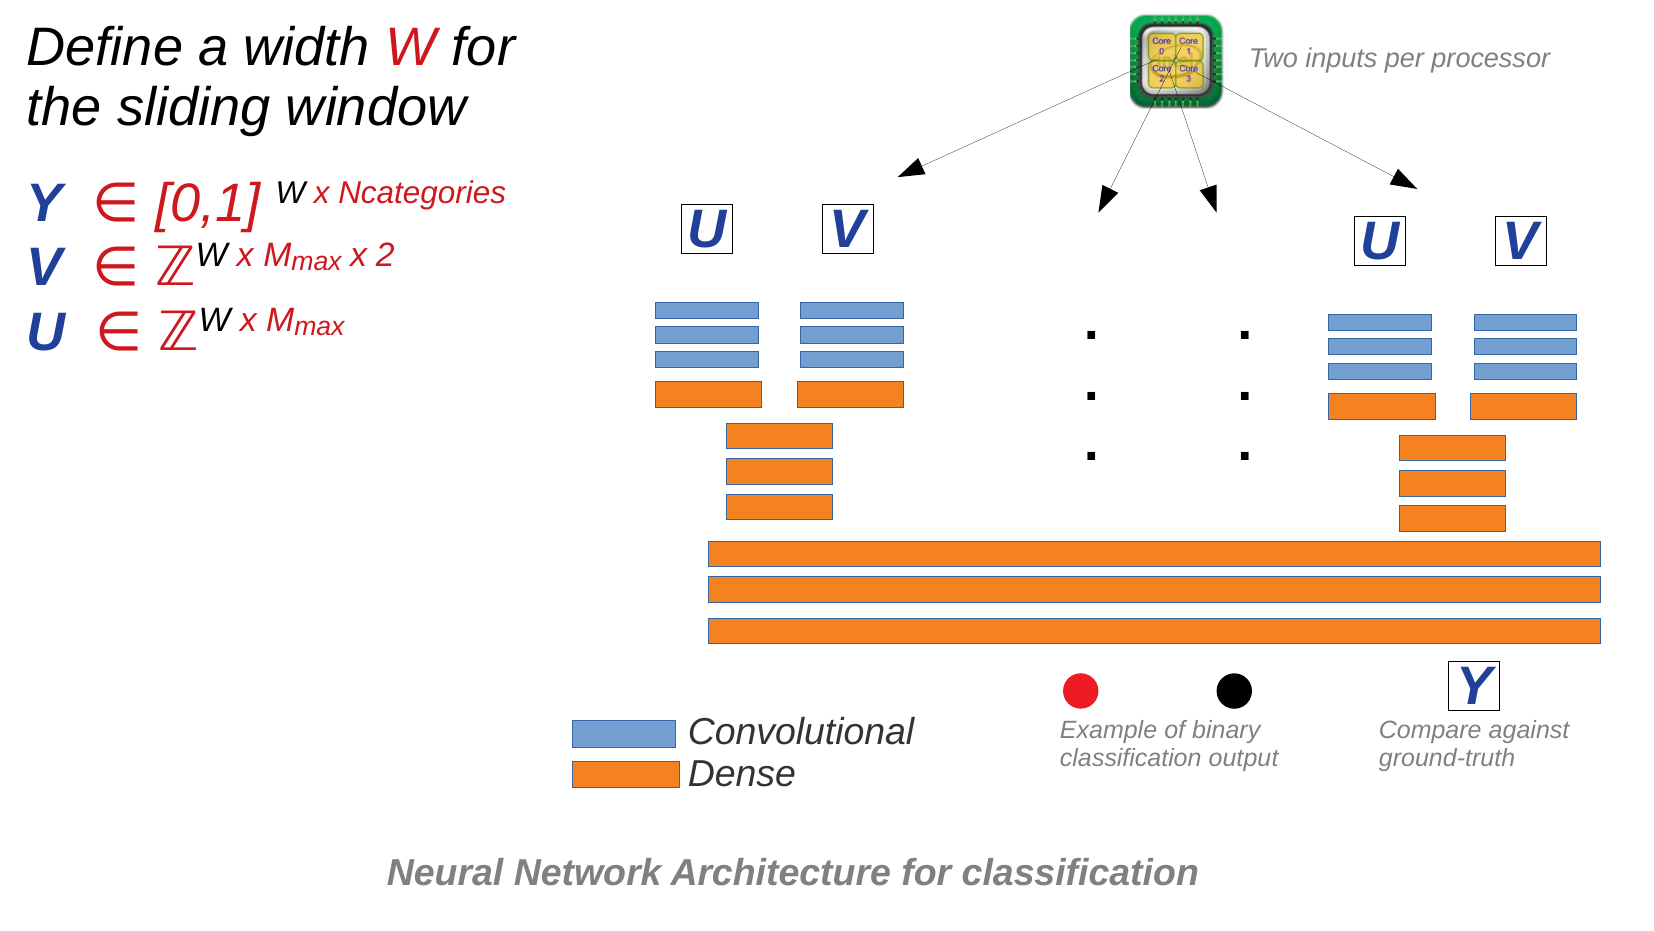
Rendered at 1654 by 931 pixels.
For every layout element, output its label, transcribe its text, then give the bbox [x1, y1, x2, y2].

text_box . . . [1222, 283, 1294, 480]
text_box [800, 351, 904, 368]
text_box V [822, 204, 874, 254]
picture [1130, 11, 1229, 109]
text_box [1399, 470, 1506, 497]
text_box [726, 423, 833, 449]
text_box [726, 458, 833, 485]
text_box [1328, 314, 1432, 331]
text_box [708, 576, 1601, 603]
text_box [1216, 673, 1253, 708]
text_box [1328, 363, 1432, 380]
text_box [1474, 314, 1577, 331]
text_box [655, 326, 759, 344]
text_box [655, 302, 759, 319]
text_box [1470, 393, 1577, 420]
picture [1151, 74, 1181, 109]
text_box [800, 302, 904, 319]
text_box [1399, 505, 1506, 532]
text_box [1399, 435, 1506, 461]
text_box [1474, 338, 1577, 355]
text_box [800, 326, 904, 344]
text_box [1328, 393, 1436, 420]
text_box [708, 541, 1601, 567]
text_box [655, 351, 759, 368]
text_box V [1495, 216, 1547, 266]
text_box Example of binary classification output [1045, 708, 1317, 780]
text_box Compare against ground-truth [1364, 708, 1636, 780]
text_box [1328, 338, 1432, 355]
text_box Neural Network Architecture for classification [372, 844, 1654, 931]
text_box Two inputs per processor [1234, 35, 1589, 81]
text_box [708, 618, 1601, 644]
text_box [726, 494, 833, 520]
text_box Define a width W for the sliding window Y ∈ [0,1] W x Ncategories V ∈ ℤW x Mmax x 2 U ∈ ℤW x Mmax [11, 8, 615, 473]
text_box U [681, 204, 733, 254]
text_box [572, 720, 673, 748]
text_box [655, 381, 762, 408]
text_box U [1354, 216, 1406, 266]
text_box Y [1448, 661, 1500, 708]
text_box [572, 761, 673, 788]
text_box [797, 381, 904, 408]
text_box . . . [1068, 283, 1140, 480]
text_box [1474, 363, 1577, 380]
text_box [1062, 673, 1099, 708]
text_box Convolutional Dense [673, 702, 1016, 802]
